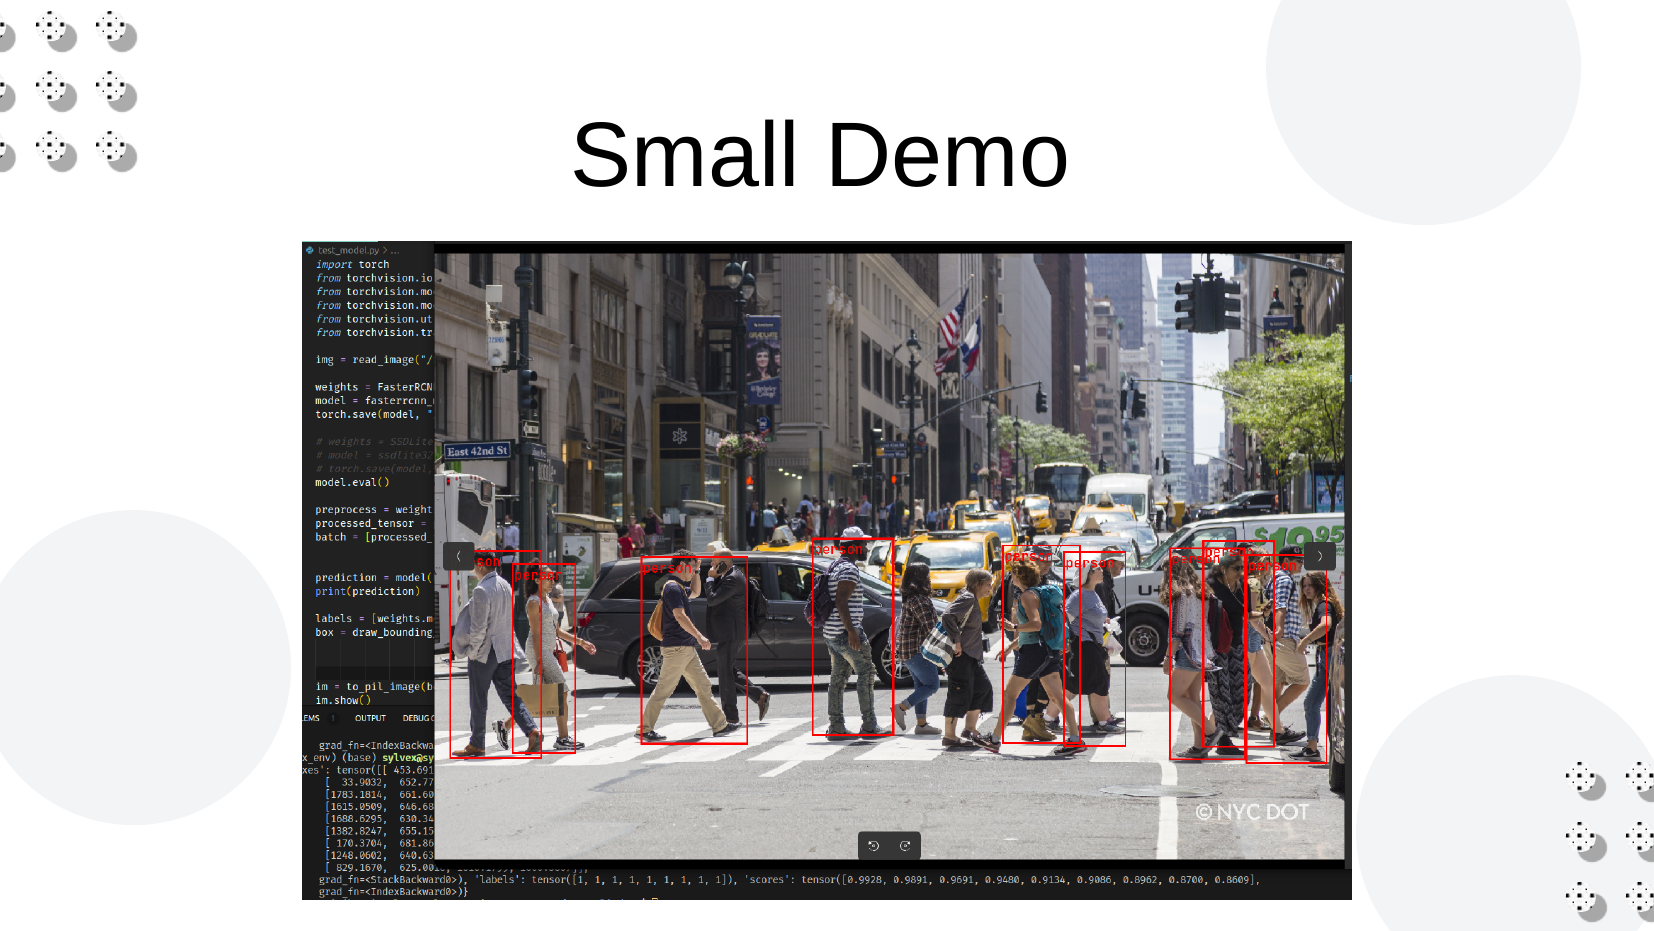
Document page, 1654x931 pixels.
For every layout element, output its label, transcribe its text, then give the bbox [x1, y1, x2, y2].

picture [1565, 761, 1596, 792]
picture [0, 74, 6, 99]
picture [1625, 821, 1654, 852]
picture [1625, 881, 1654, 912]
picture [35, 11, 66, 42]
title Small Demo [76, 76, 1565, 233]
picture [0, 134, 7, 159]
picture [35, 131, 67, 162]
picture [1625, 761, 1654, 792]
picture [35, 71, 66, 102]
picture [0, 14, 6, 39]
picture [99, 71, 122, 76]
picture [95, 11, 126, 42]
picture [1565, 821, 1596, 852]
picture [1565, 881, 1596, 912]
picture [302, 241, 1352, 901]
